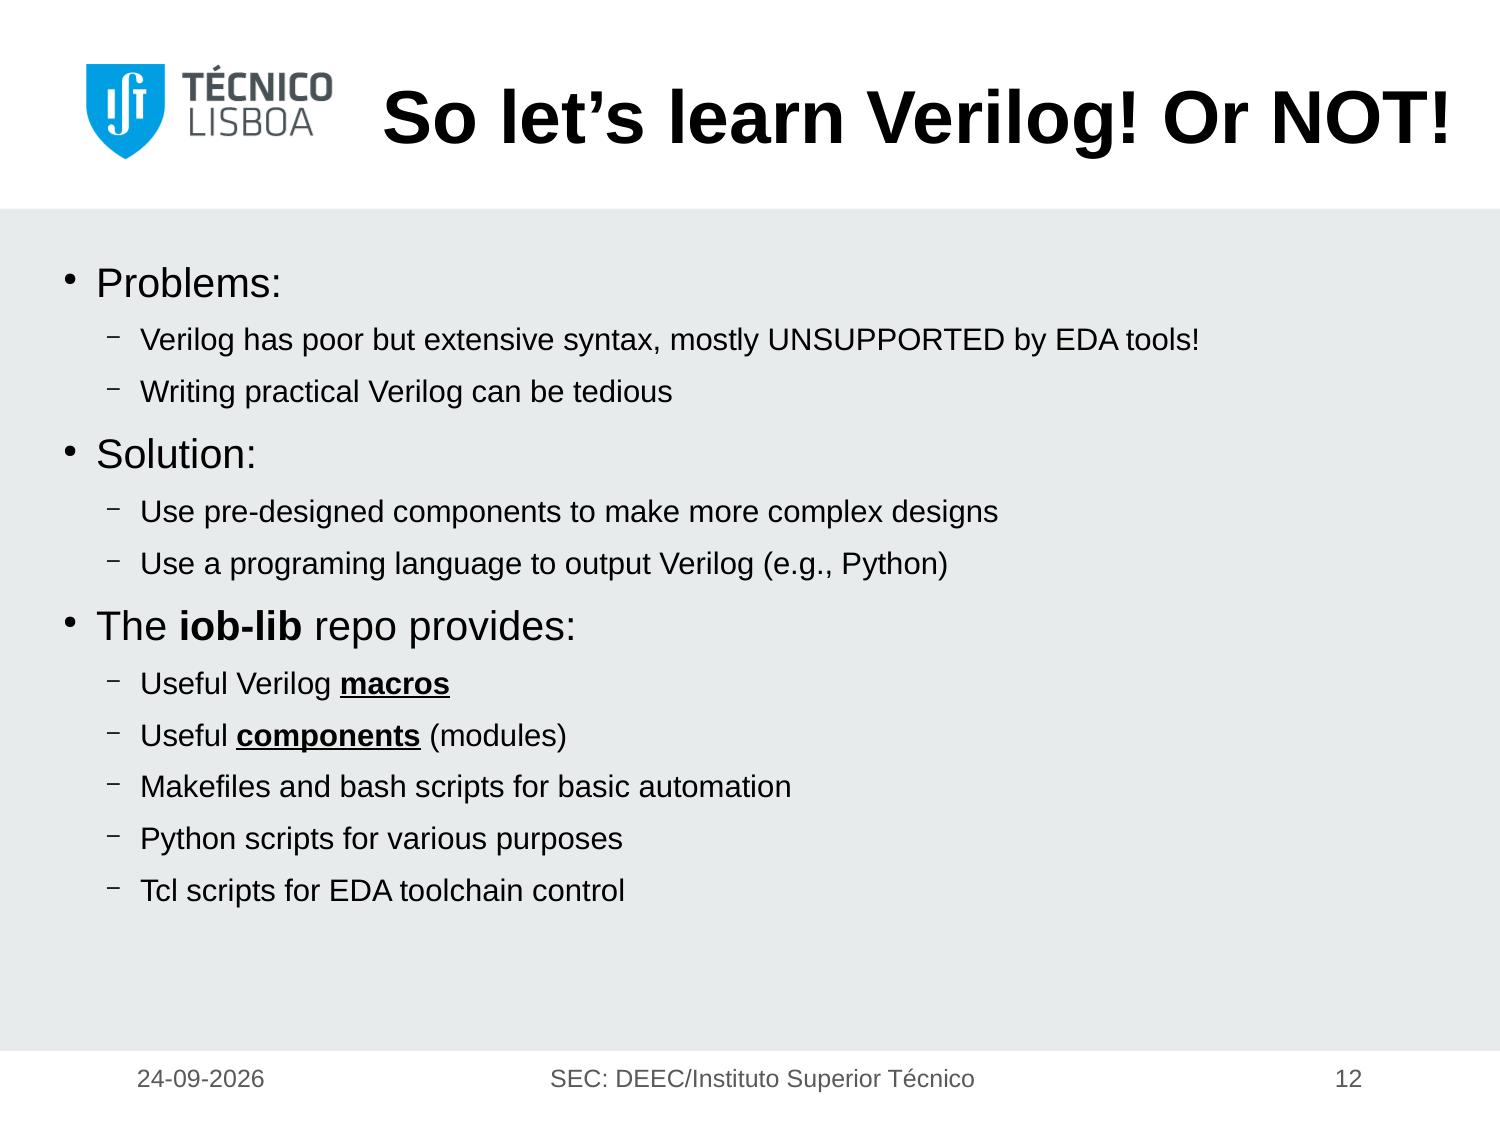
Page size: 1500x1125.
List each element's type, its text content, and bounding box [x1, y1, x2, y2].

title So let’s learn Verilog! Or NOT! [367, 42, 1481, 185]
list Problems: Verilog has poor but extensive syntax, mostly UNSUPPORTED by EDA tools! Writing practical Verilog can be tedious Solution: Use pre-designed components to make more complex designs Use a programing language to output Verilog (e.g., Python) The iob-lib repo provides: Useful Verilog macros Useful components (modules) Makefiles and bash scripts for basic automation Python scripts for various purposes Tcl scripts for EDA toolchain control [52, 255, 1465, 918]
picture [0, 0, 1500, 1125]
